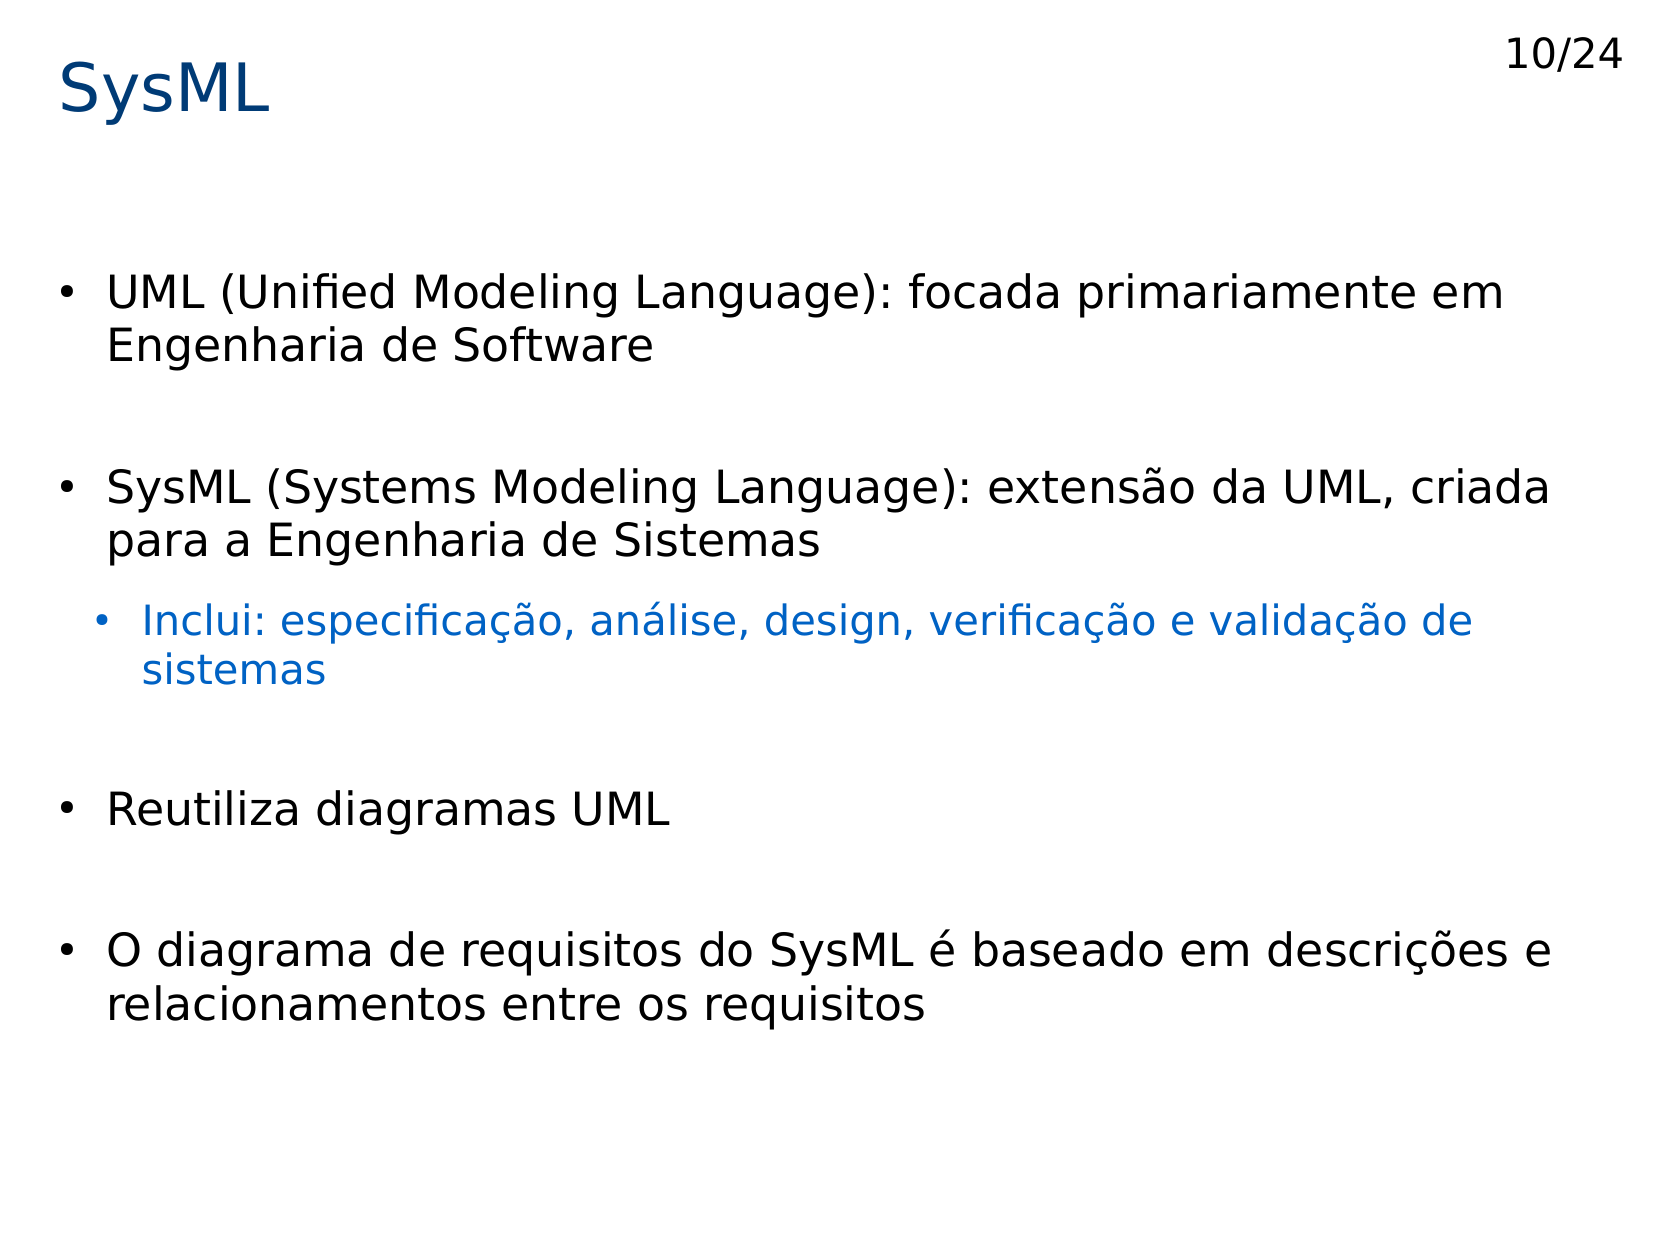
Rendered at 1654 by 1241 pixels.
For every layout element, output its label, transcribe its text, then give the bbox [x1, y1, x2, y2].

title SysML [59, 29, 1506, 148]
list UML (Unified Modeling Language): focada primariamente em Engenharia de Software SysML (Systems Modeling Language): extensão da UML, criada para a Engenharia de Sistemas Inclui: especificação, análise, design, verificação e validação de sistemas Reutiliza diagramas UML O diagrama de requisitos do SysML é baseado em descrições e relacionamentos entre os requisitos [59, 265, 1625, 1211]
